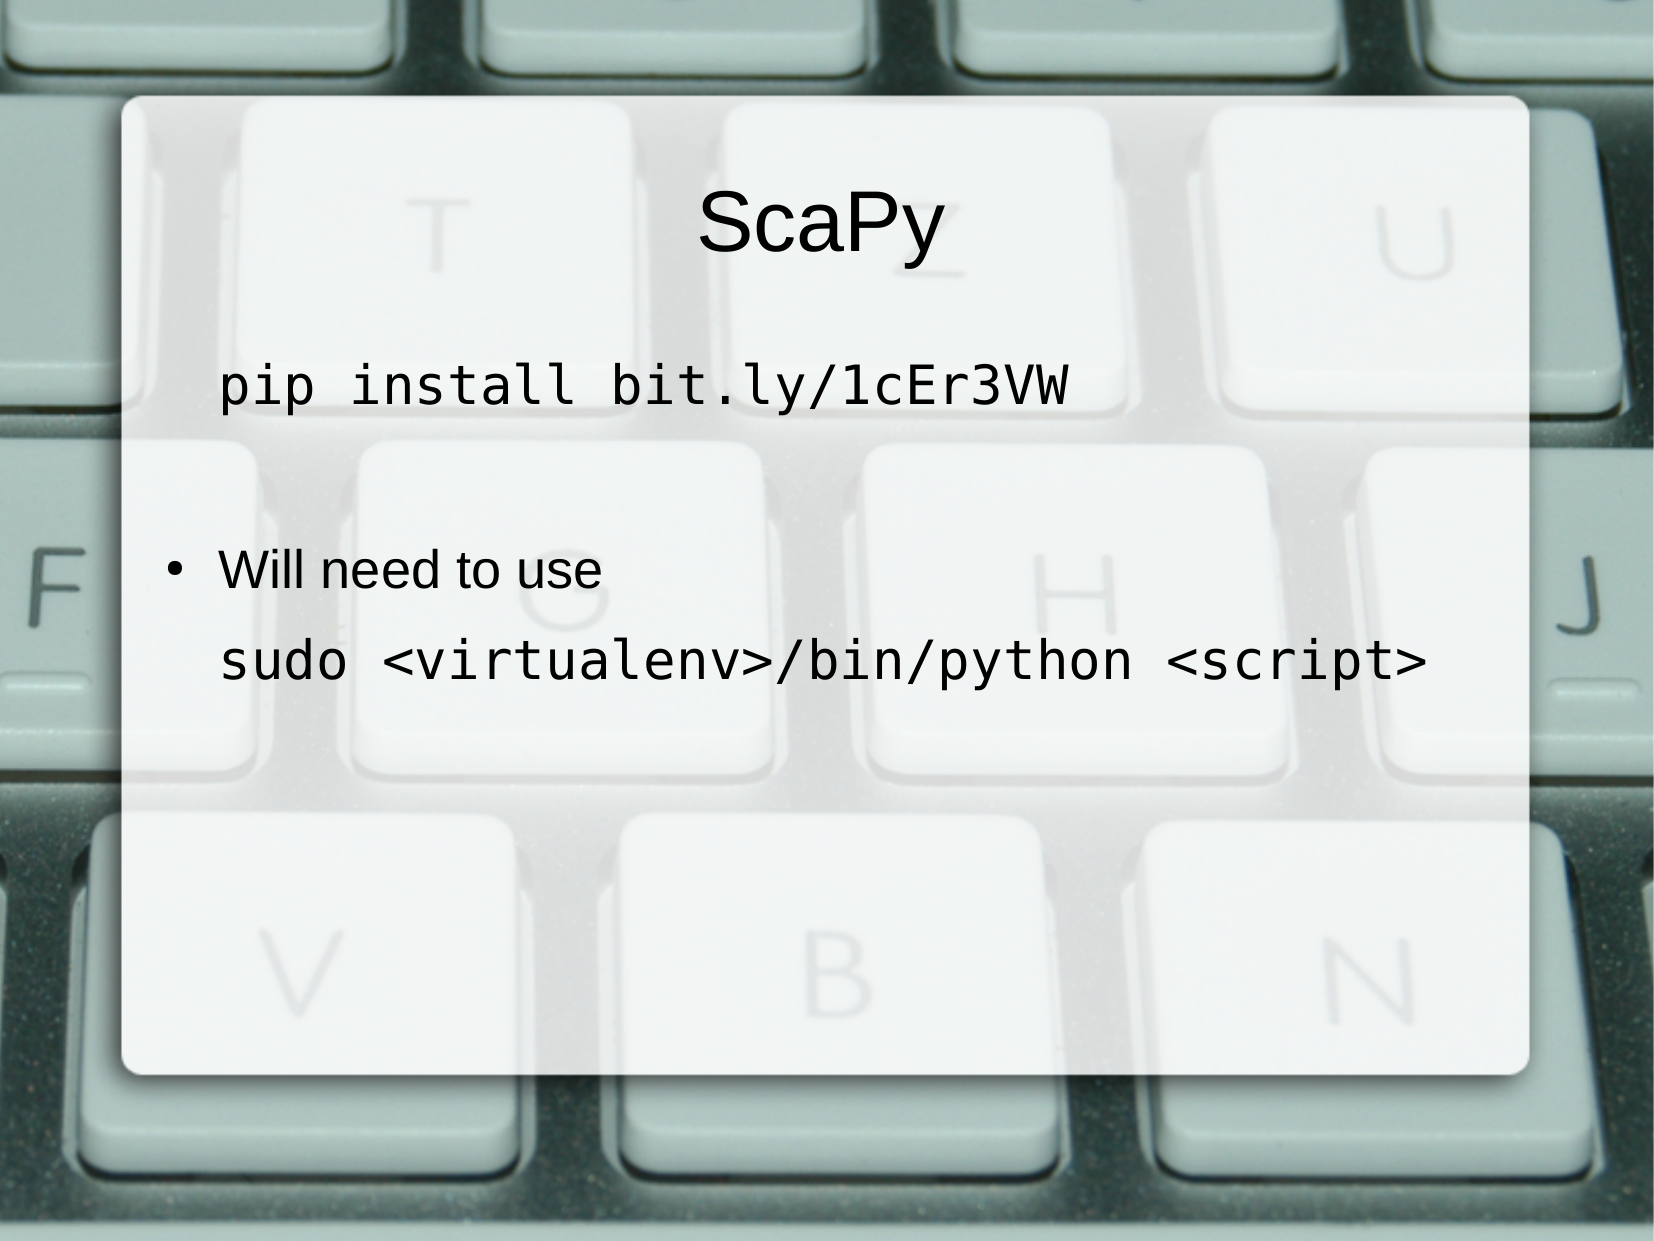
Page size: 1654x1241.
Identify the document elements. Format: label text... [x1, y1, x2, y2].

title ScaPy [135, 117, 1506, 325]
list pip install bit.ly/1cEr3VW Will need to use sudo <virtualenv>/bin/python <script> [147, 354, 1506, 1074]
picture [0, 0, 1654, 1241]
